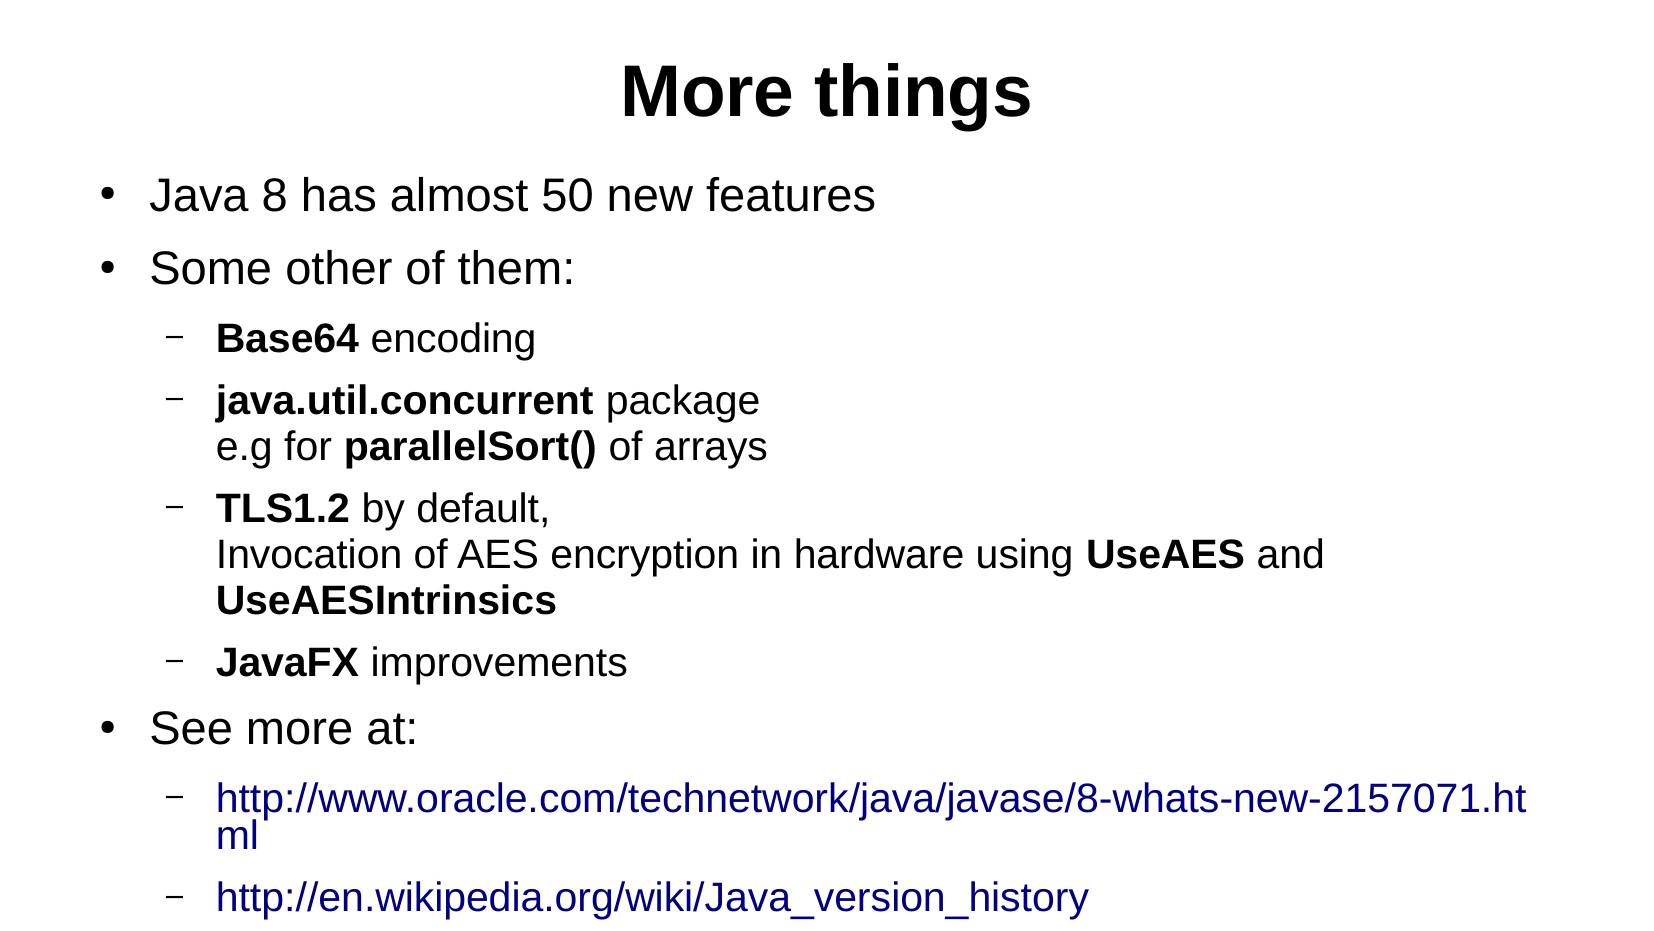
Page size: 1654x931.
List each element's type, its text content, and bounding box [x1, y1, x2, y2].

title More things [82, 37, 1571, 147]
list Java 8 has almost 50 new features Some other of them: Base64 encoding java.util.concurrent package e.g for parallelSort() of arrays TLS1.2 by default, Invocation of AES encryption in hardware using UseAES and UseAESIntrinsics JavaFX improvements See more at: http://www.oracle.com/technetwork/java/javase/8-whats-new-2157071.html http://en.wikipedia.org/wiki/Java_version_history [82, 168, 1538, 889]
